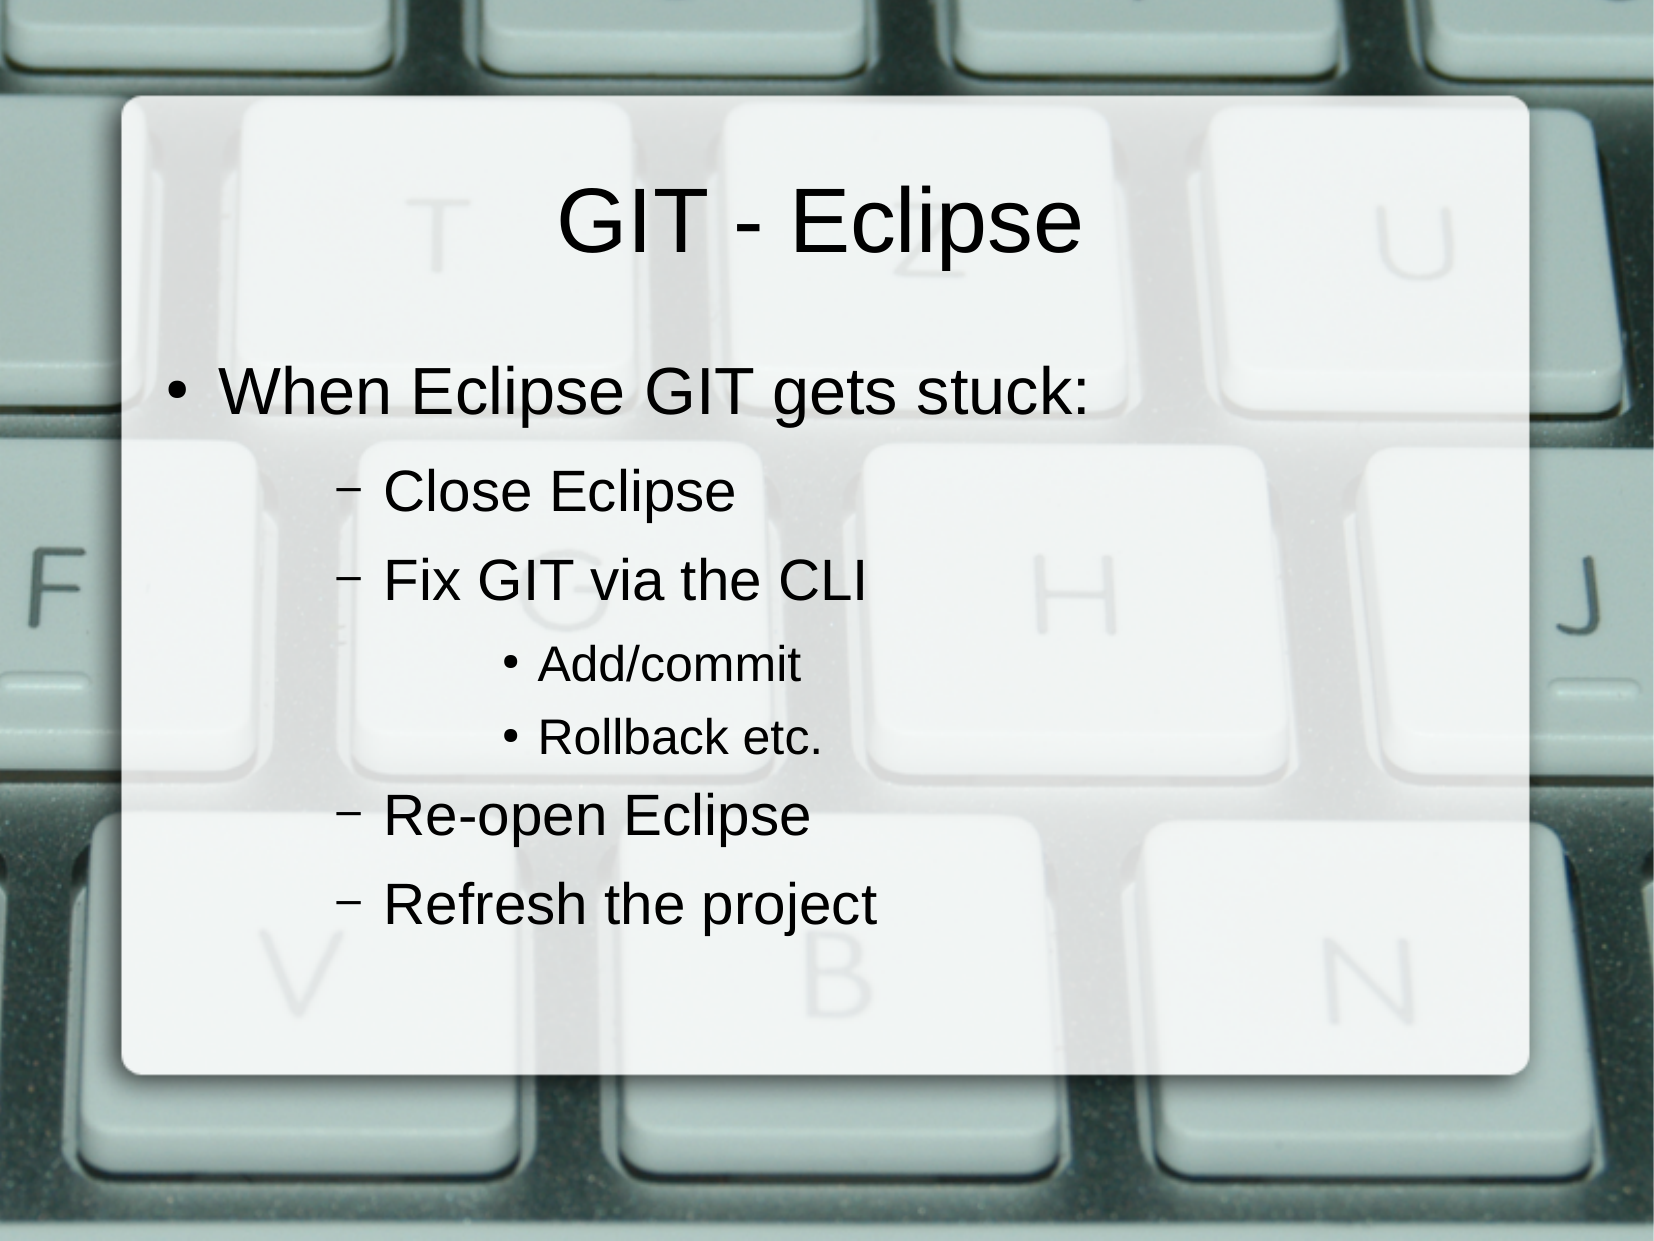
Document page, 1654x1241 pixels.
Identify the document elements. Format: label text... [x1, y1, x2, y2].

title GIT - Eclipse [135, 117, 1506, 325]
list When Eclipse GIT gets stuck: Close Eclipse Fix GIT via the CLI Add/commit Rollback etc. Re-open Eclipse Refresh the project [147, 354, 1506, 1063]
picture [0, 0, 1654, 1241]
